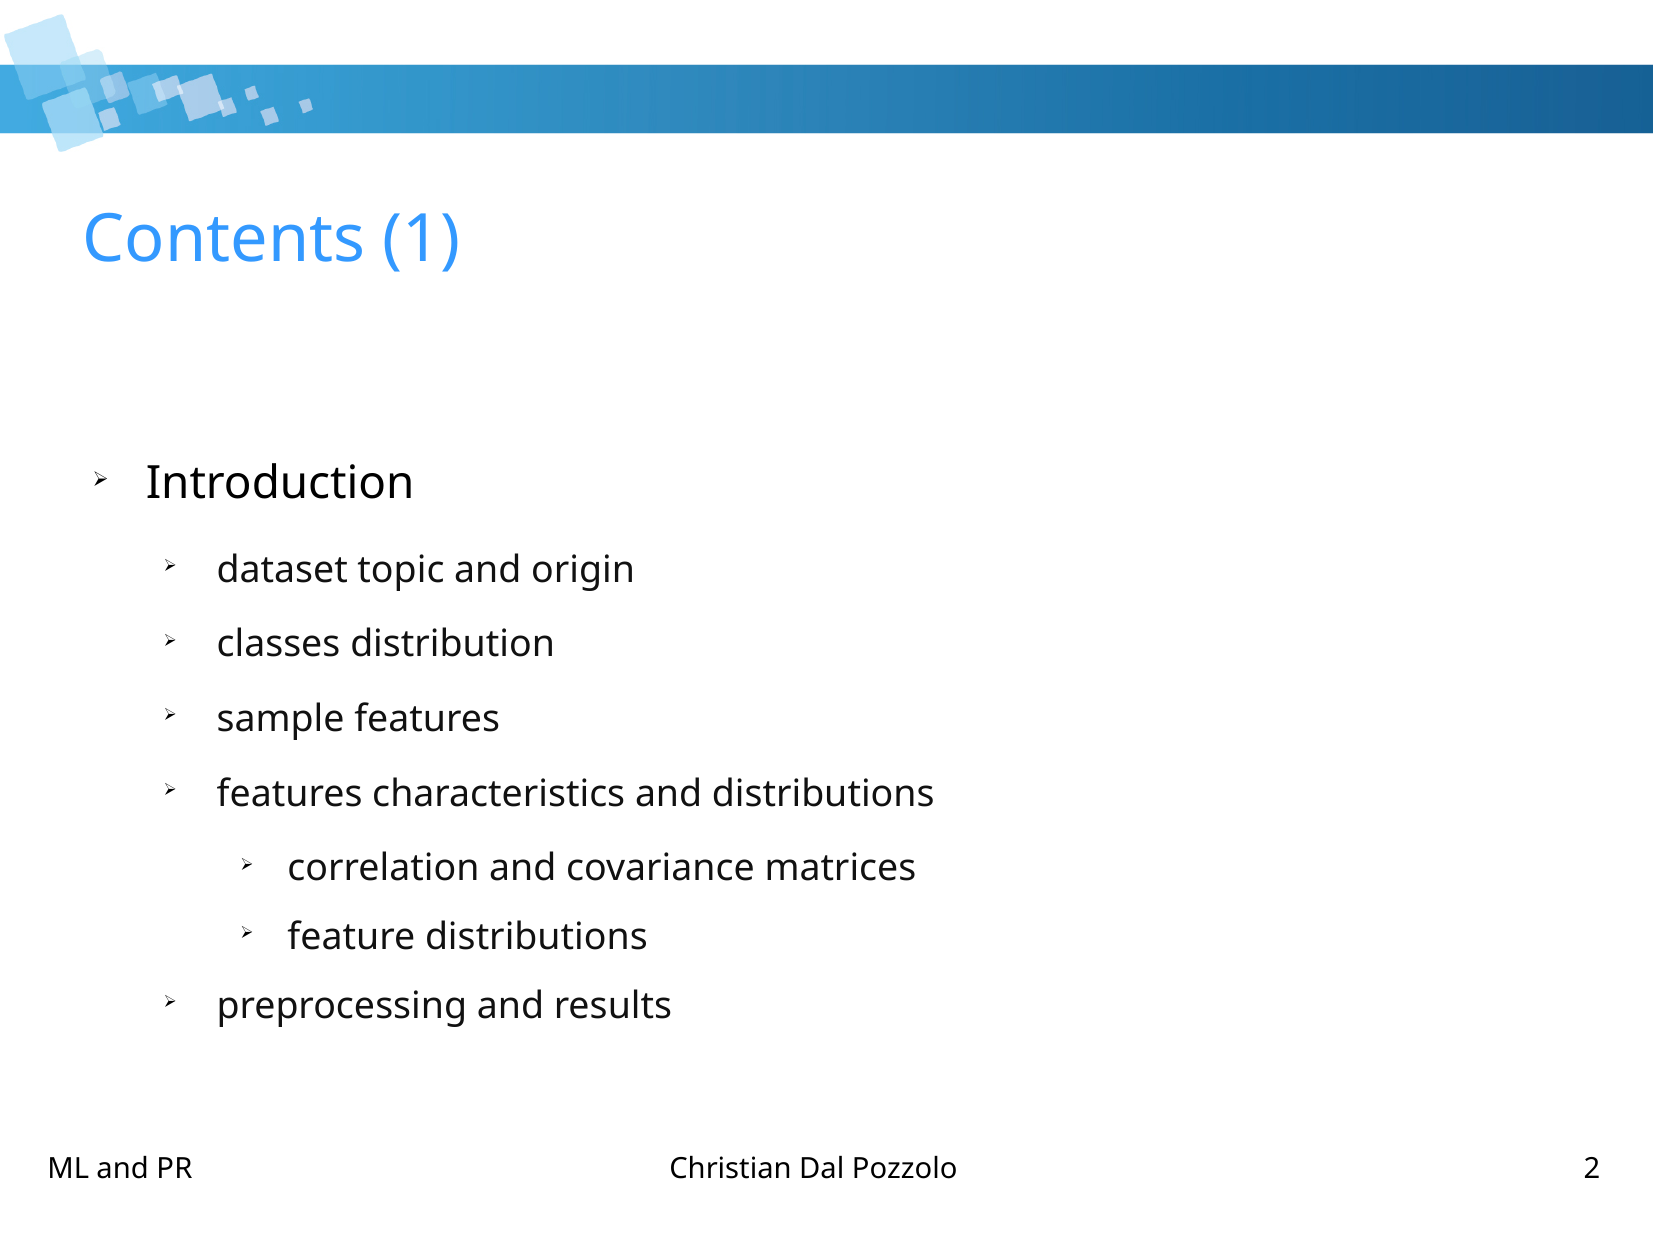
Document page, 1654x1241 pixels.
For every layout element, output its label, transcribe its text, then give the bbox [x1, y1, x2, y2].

title Contents (1) [82, 139, 1571, 332]
picture [0, 0, 1653, 1238]
list Introduction dataset topic and origin classes distribution sample features features characteristics and distributions correlation and covariance matrices feature distributions preprocessing and results [75, 450, 1564, 1013]
